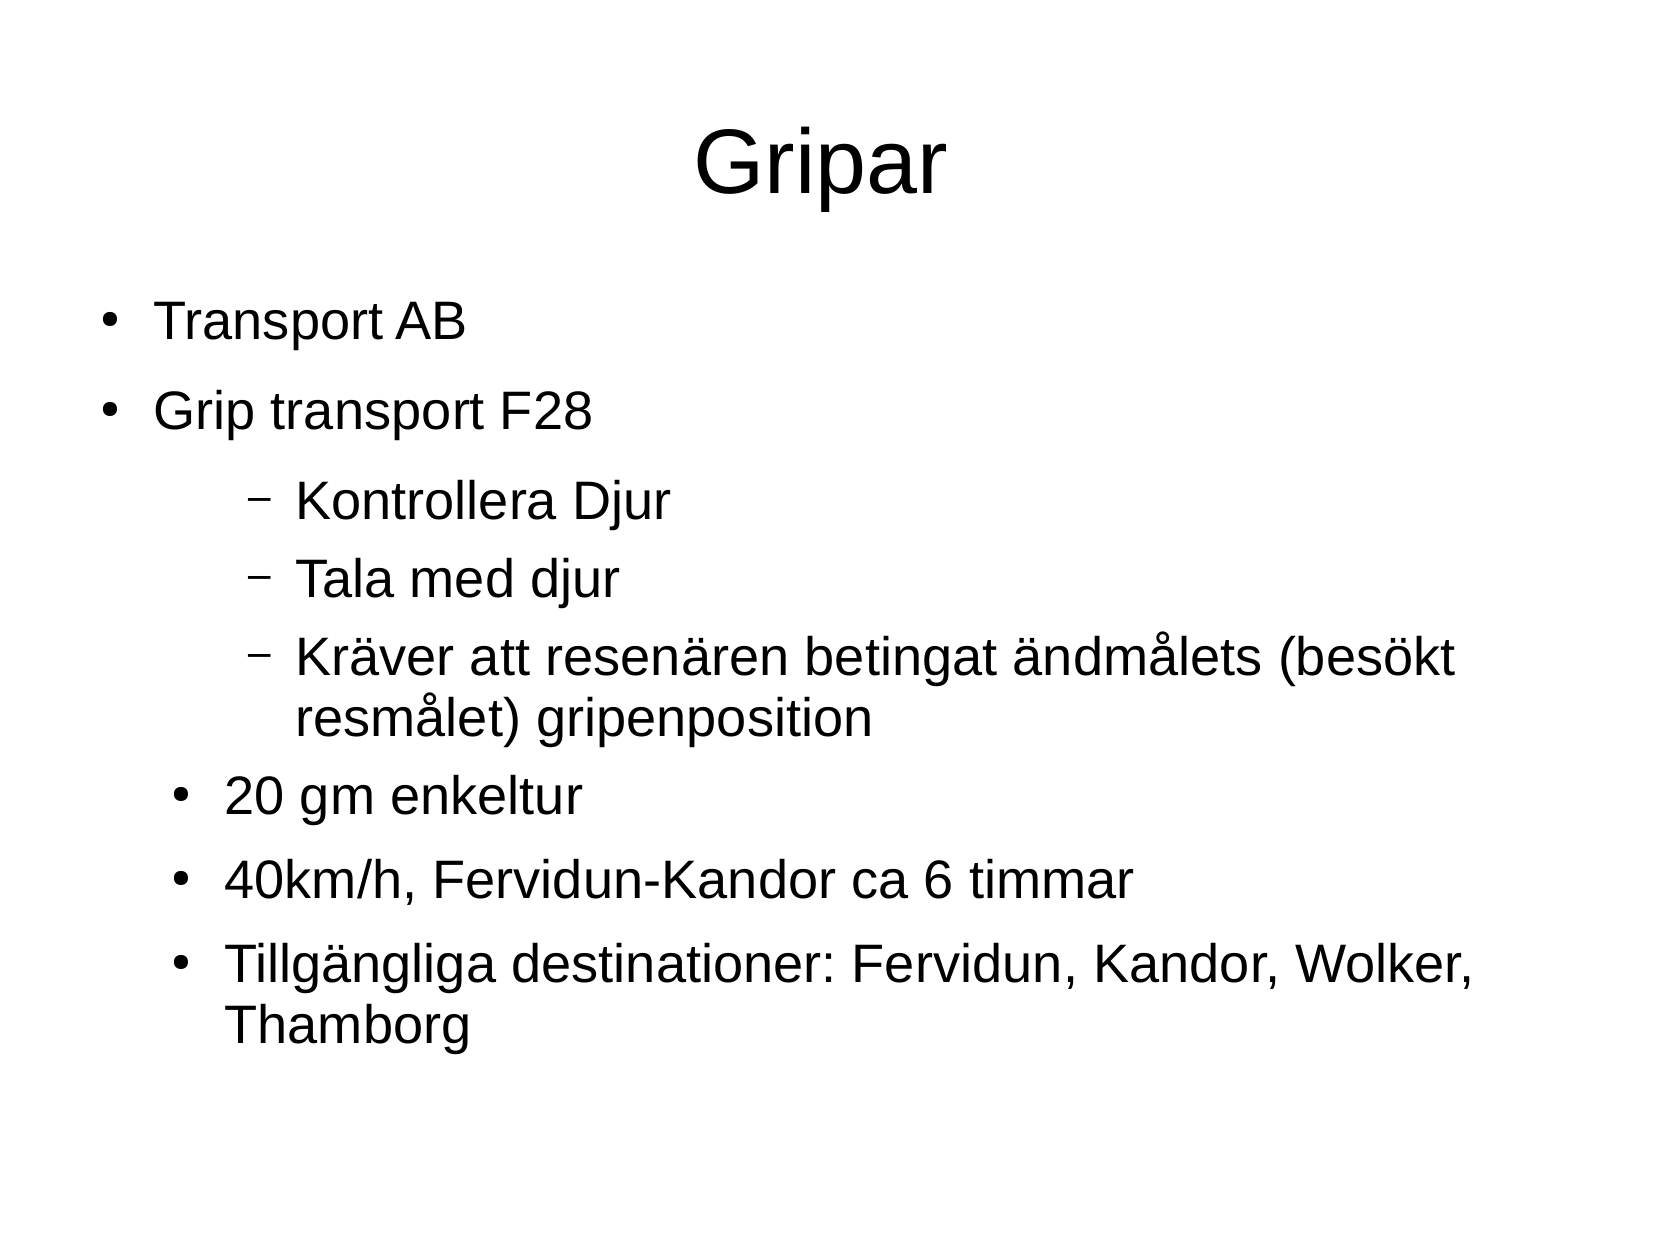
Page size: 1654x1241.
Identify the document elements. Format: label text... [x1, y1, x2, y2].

list Transport AB Grip transport F28 Kontrollera Djur Tala med djur Kräver att resenären betingat ändmålets (besökt resmålet) gripenposition 20 gm enkeltur 40km/h, Fervidun-Kandor ca 6 timmar Tillgängliga destinationer: Fervidun, Kandor, Wolker, Thamborg [82, 290, 1571, 1109]
title Gripar [76, 58, 1565, 266]
